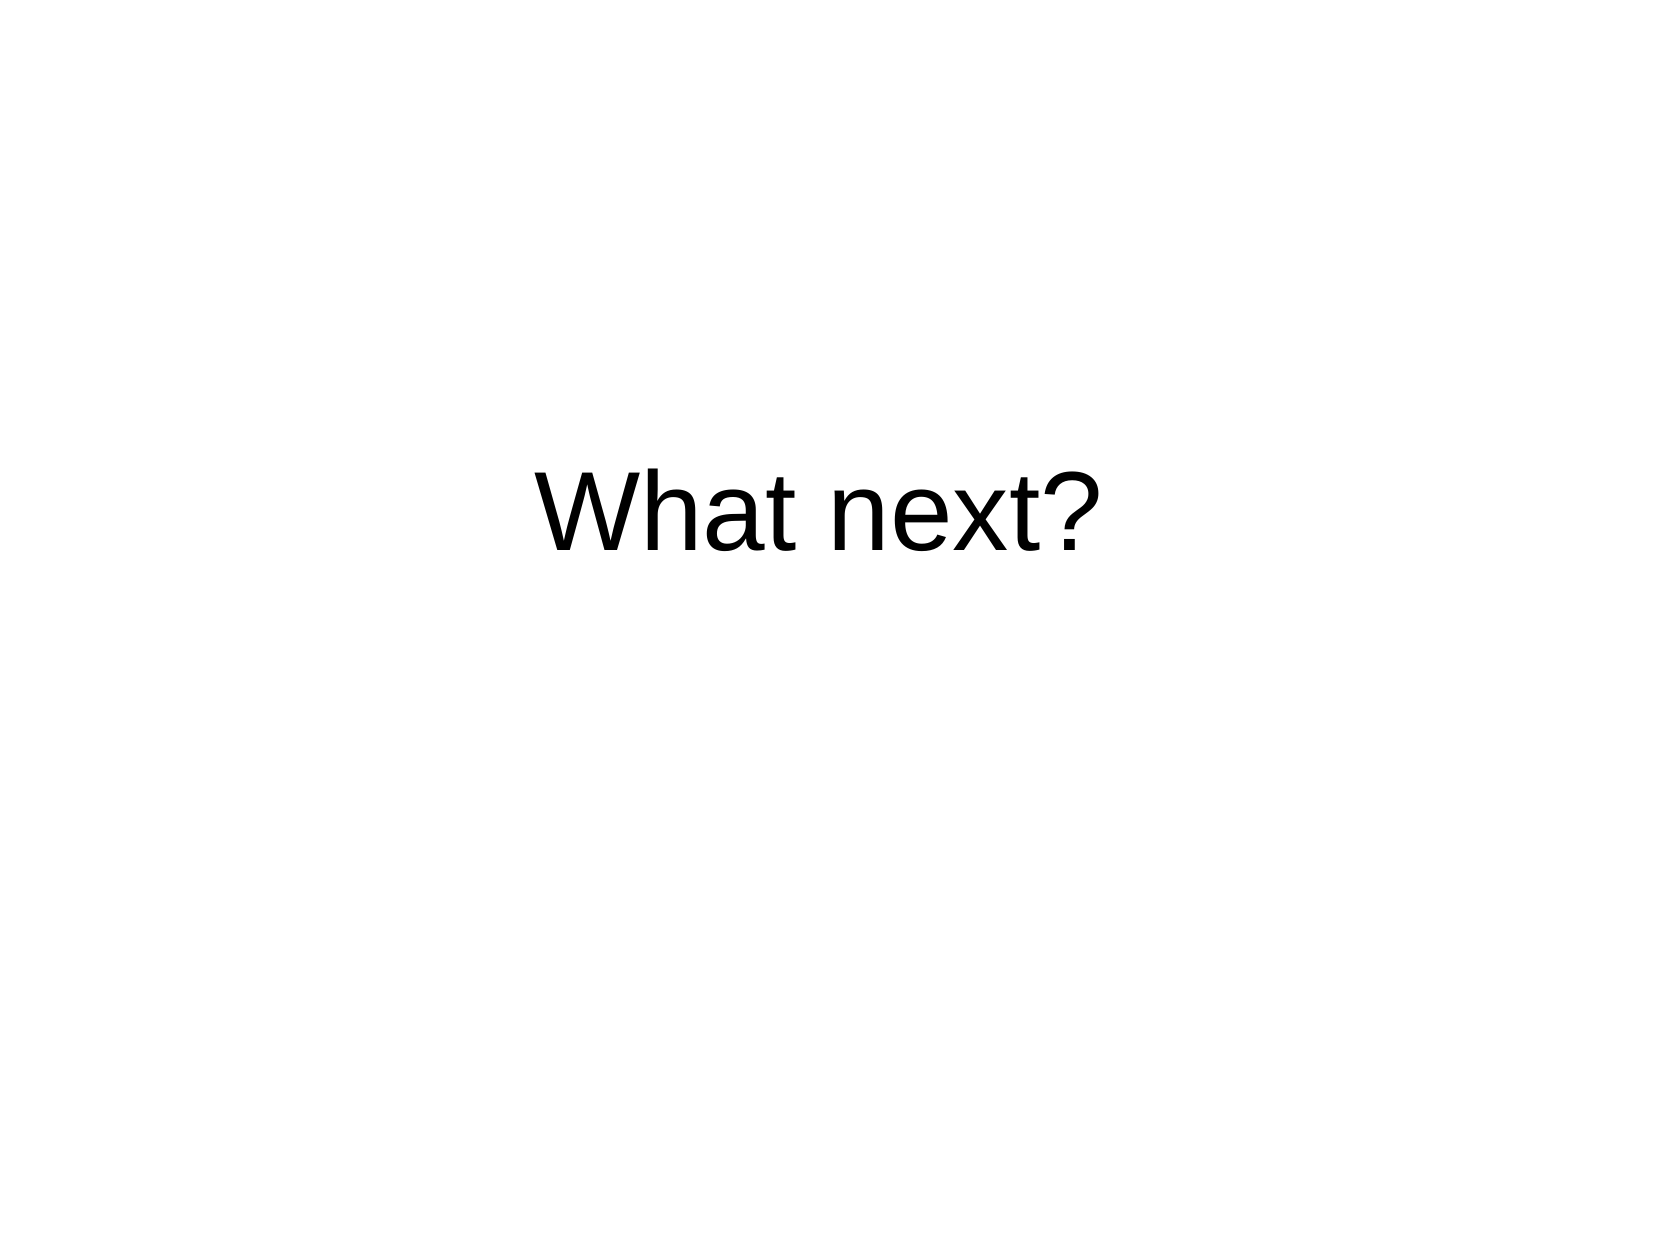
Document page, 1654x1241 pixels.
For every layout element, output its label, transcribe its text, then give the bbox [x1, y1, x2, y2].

title What next? [90, 407, 1579, 616]
